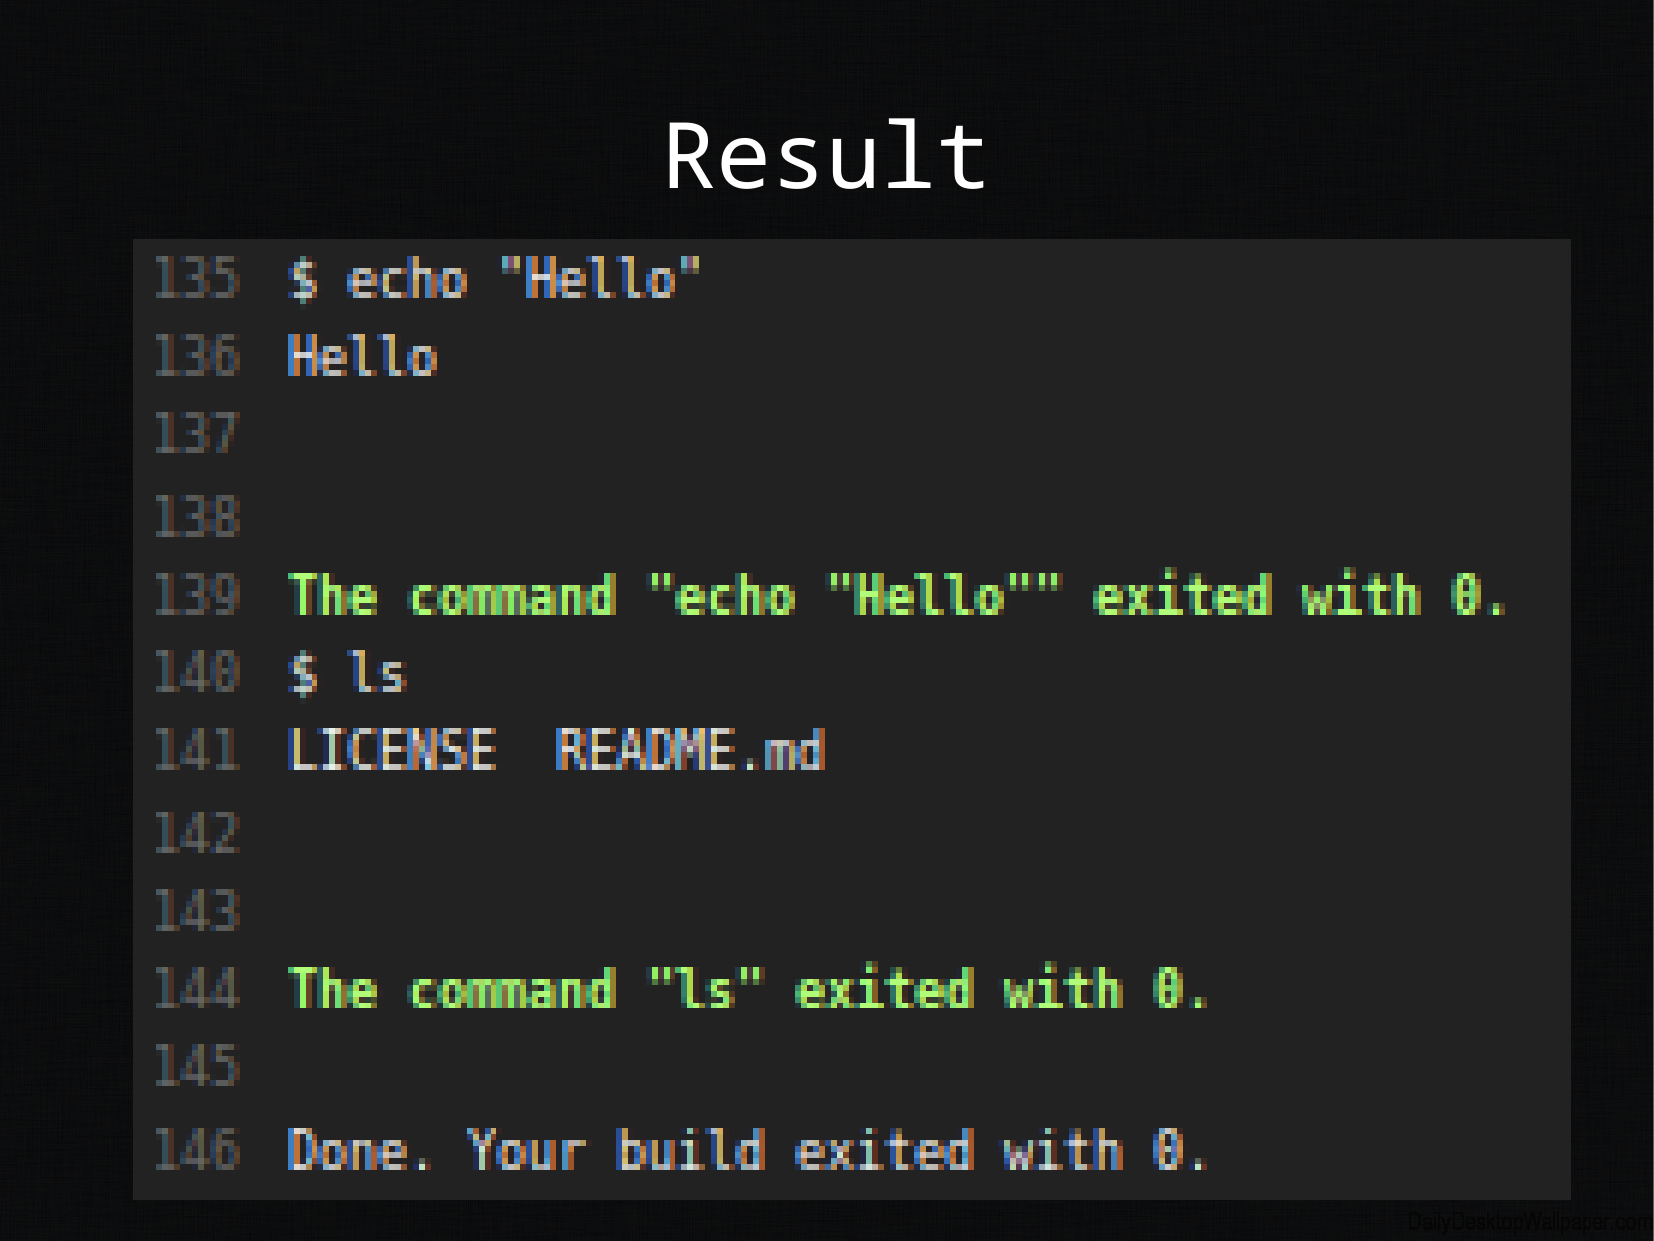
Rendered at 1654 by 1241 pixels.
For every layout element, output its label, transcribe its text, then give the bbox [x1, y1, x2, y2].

picture [0, 0, 1654, 1241]
title Result [82, 49, 1571, 257]
